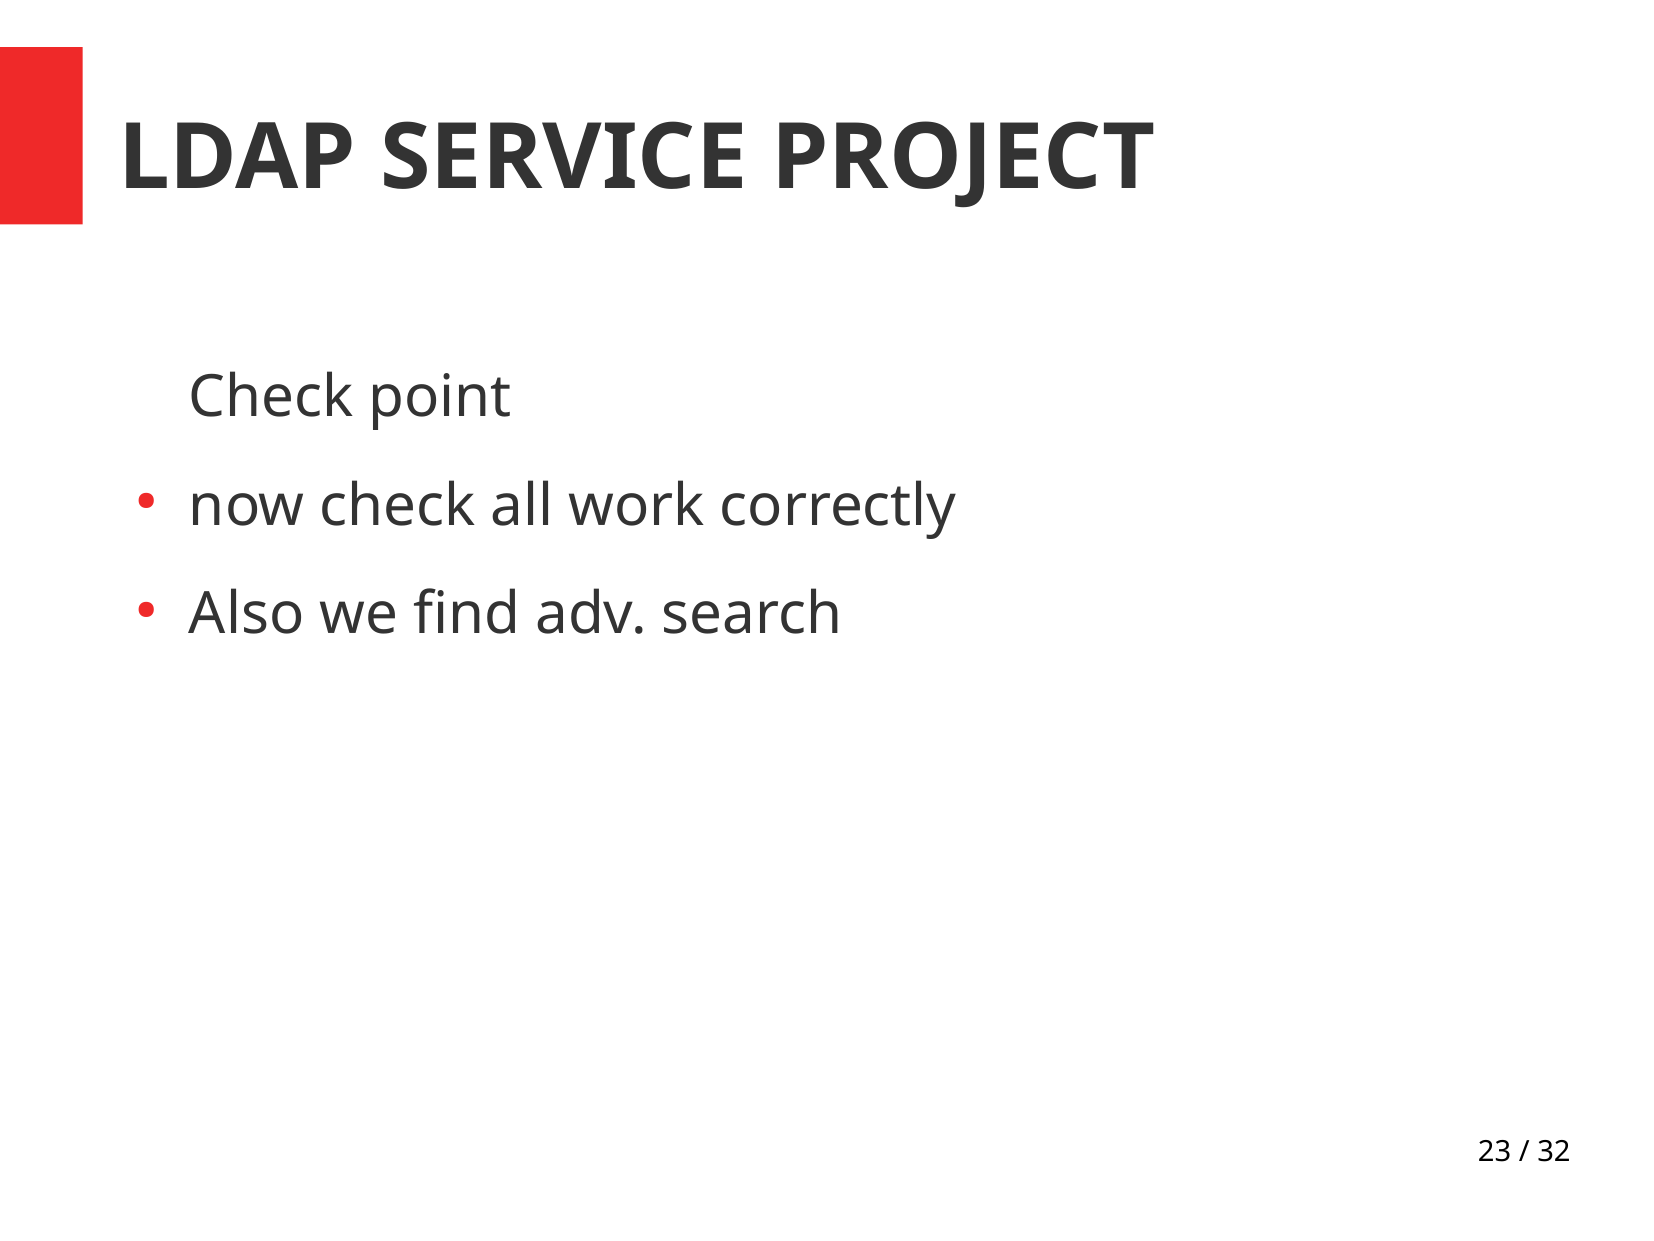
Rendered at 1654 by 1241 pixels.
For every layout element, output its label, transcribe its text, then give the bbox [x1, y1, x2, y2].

list Check point now check all work correctly Also we find adv. search [118, 354, 1536, 1074]
title LDAP SERVICE PROJECT [118, 49, 1571, 257]
